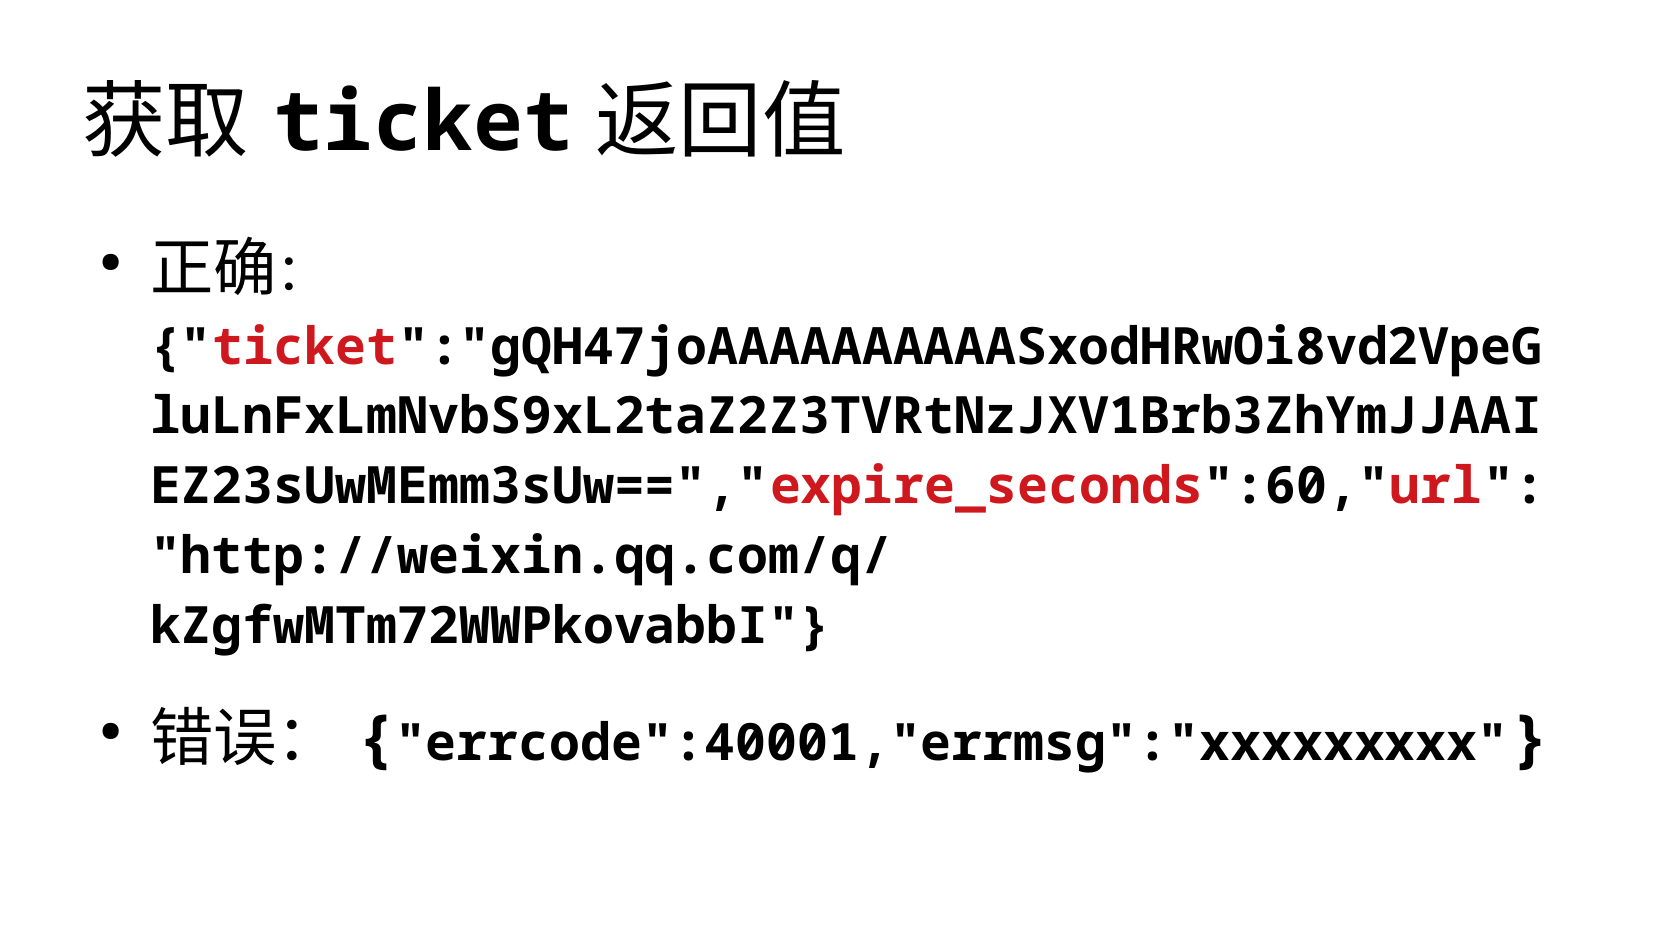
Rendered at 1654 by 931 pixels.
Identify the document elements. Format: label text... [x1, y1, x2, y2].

list 正确：{"ticket":"gQH47joAAAAAAAAAASxodHRwOi8vd2VpeGluLnFxLmNvbS9xL2taZ2Z3TVRtNzJXV1Brb3ZhYmJJAAIEZ23sUwMEmm3sUw==","expire_seconds":60,"url":"http://weixin.qq.com/q/kZgfwMTm72WWPkovabbI"} 错误：{"errcode":40001,"errmsg":"xxxxxxxxx"} [82, 217, 1571, 848]
title 获取ticket返回值 [82, 37, 1571, 193]
